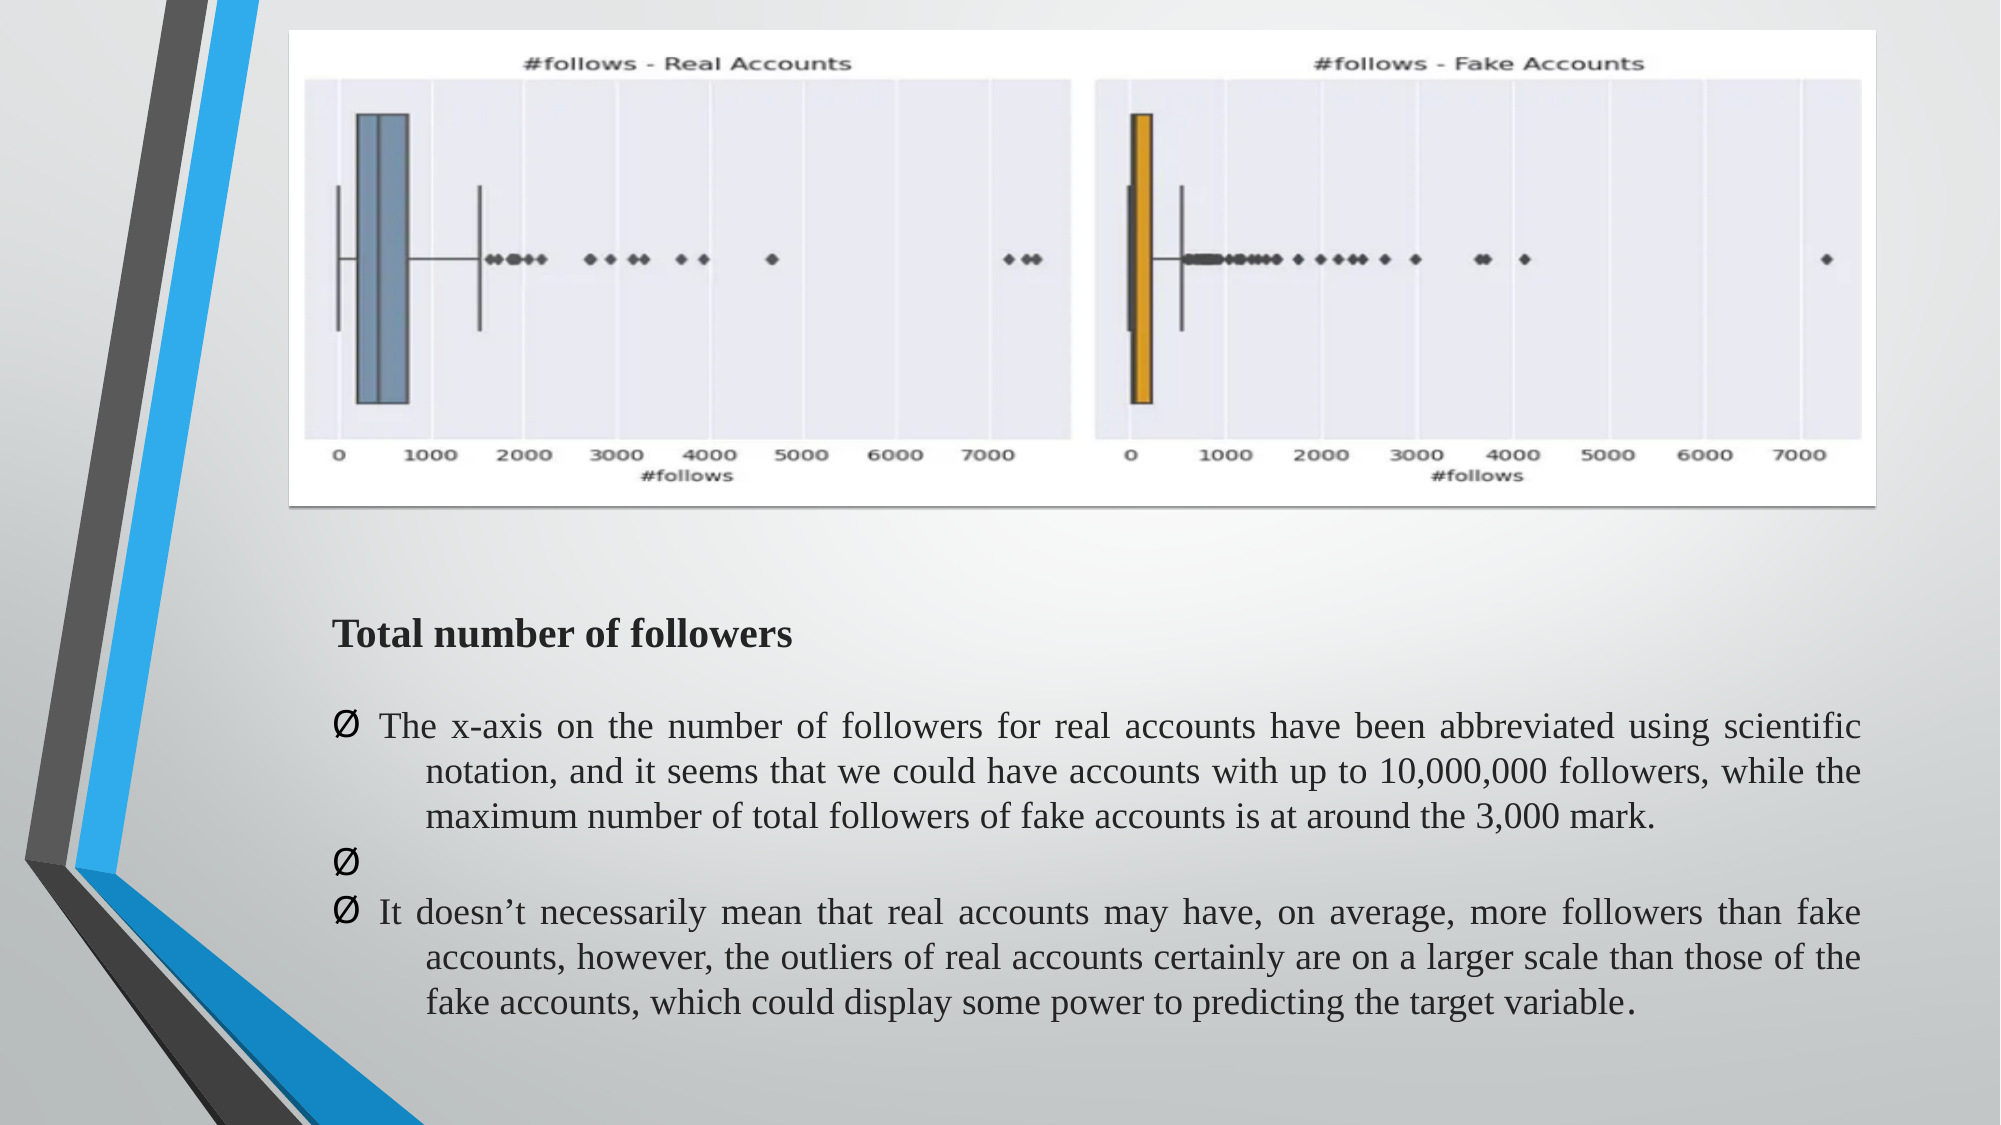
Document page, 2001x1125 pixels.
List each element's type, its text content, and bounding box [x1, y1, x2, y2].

text_box Total number of followers The x-axis on the number of followers for real accounts have been abbreviated using scientific notation, and it seems that we could have accounts with up to 10,000,000 followers, while the maximum number of total followers of fake accounts is at around the 3,000 mark. It doesn’t necessarily mean that real accounts may have, on average, more followers than fake accounts, however, the outliers of real accounts certainly are on a larger scale than those of the fake accounts, which could display some power to predicting the target variable. [316, 598, 1879, 1028]
picture [303, 44, 1862, 492]
